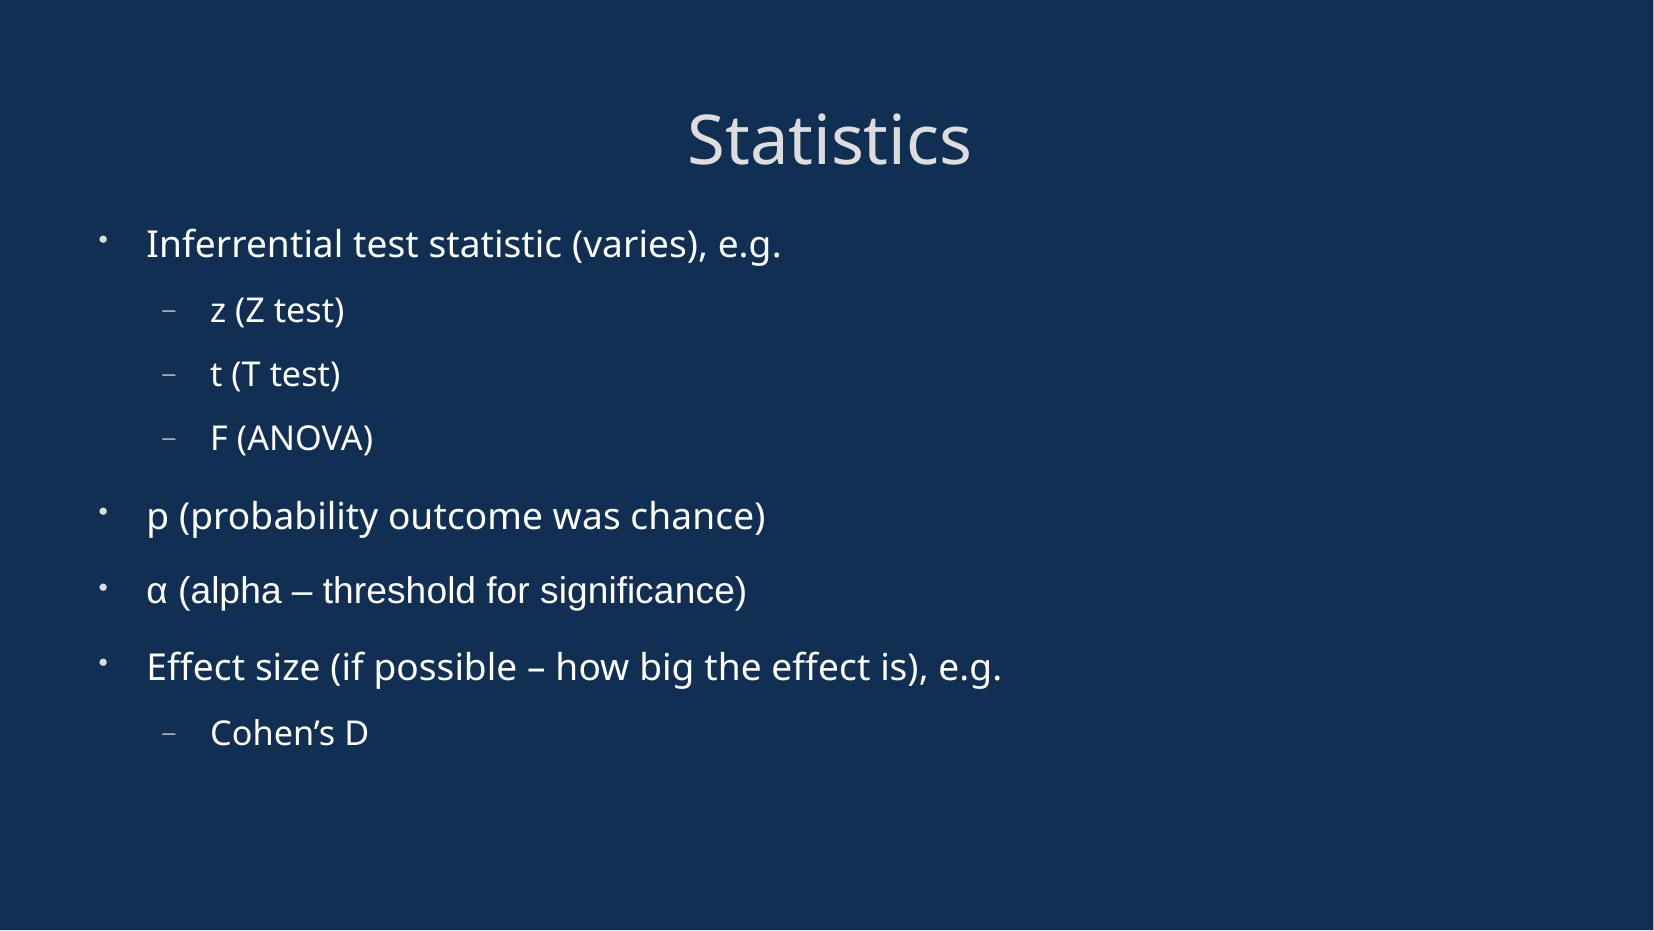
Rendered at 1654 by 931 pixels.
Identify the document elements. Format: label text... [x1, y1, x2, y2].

title Statistics [97, 56, 1563, 217]
list Inferrential test statistic (varies), e.g. z (Z test) t (T test) F (ANOVA) p (probability outcome was chance) α (alpha – threshold for significance) Effect size (if possible – how big the effect is), e.g. Cohen’s D [82, 217, 1571, 758]
